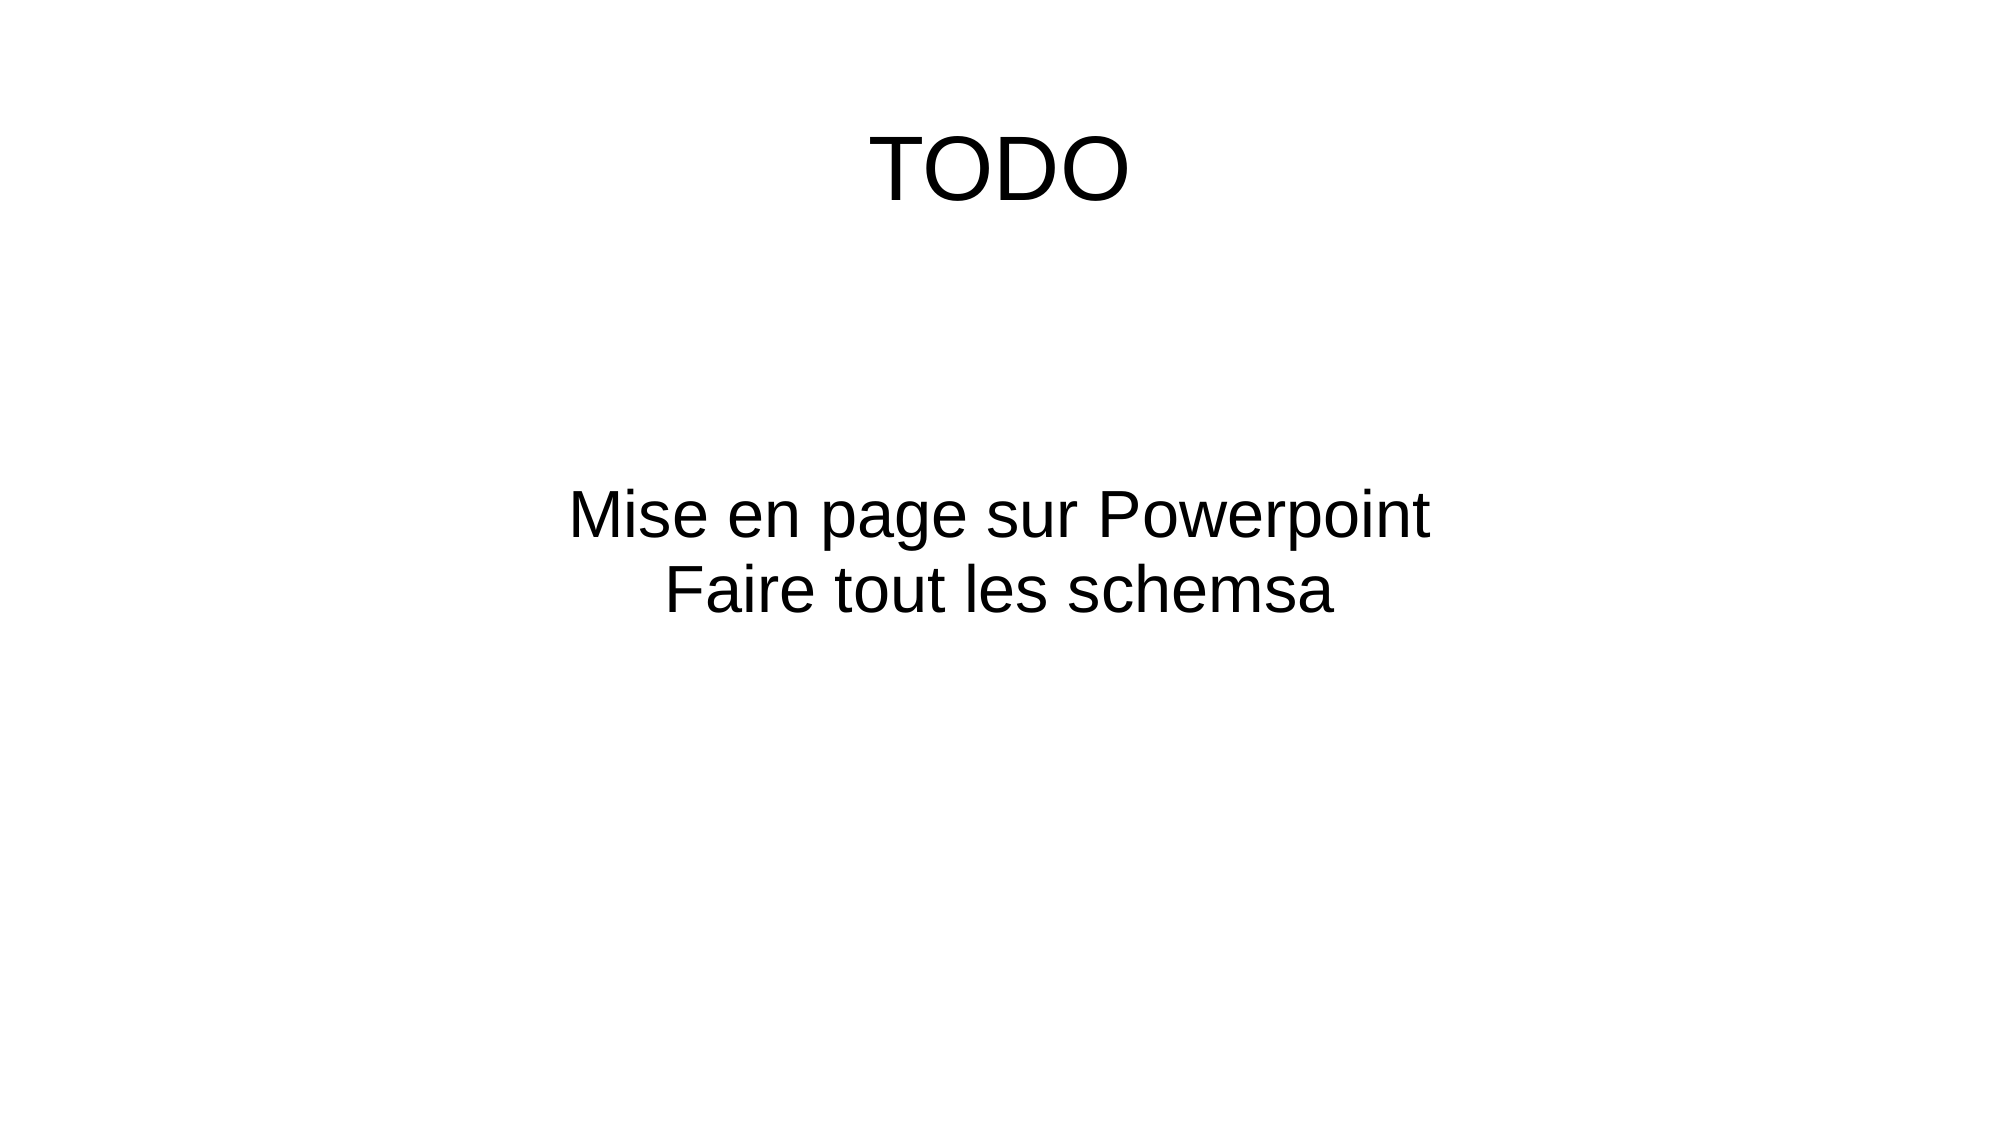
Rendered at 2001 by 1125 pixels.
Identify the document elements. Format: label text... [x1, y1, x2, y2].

title TODO [137, 59, 1863, 263]
subtitle Mise en page sur Powerpoint Faire tout les schemsa [99, 263, 1900, 916]
